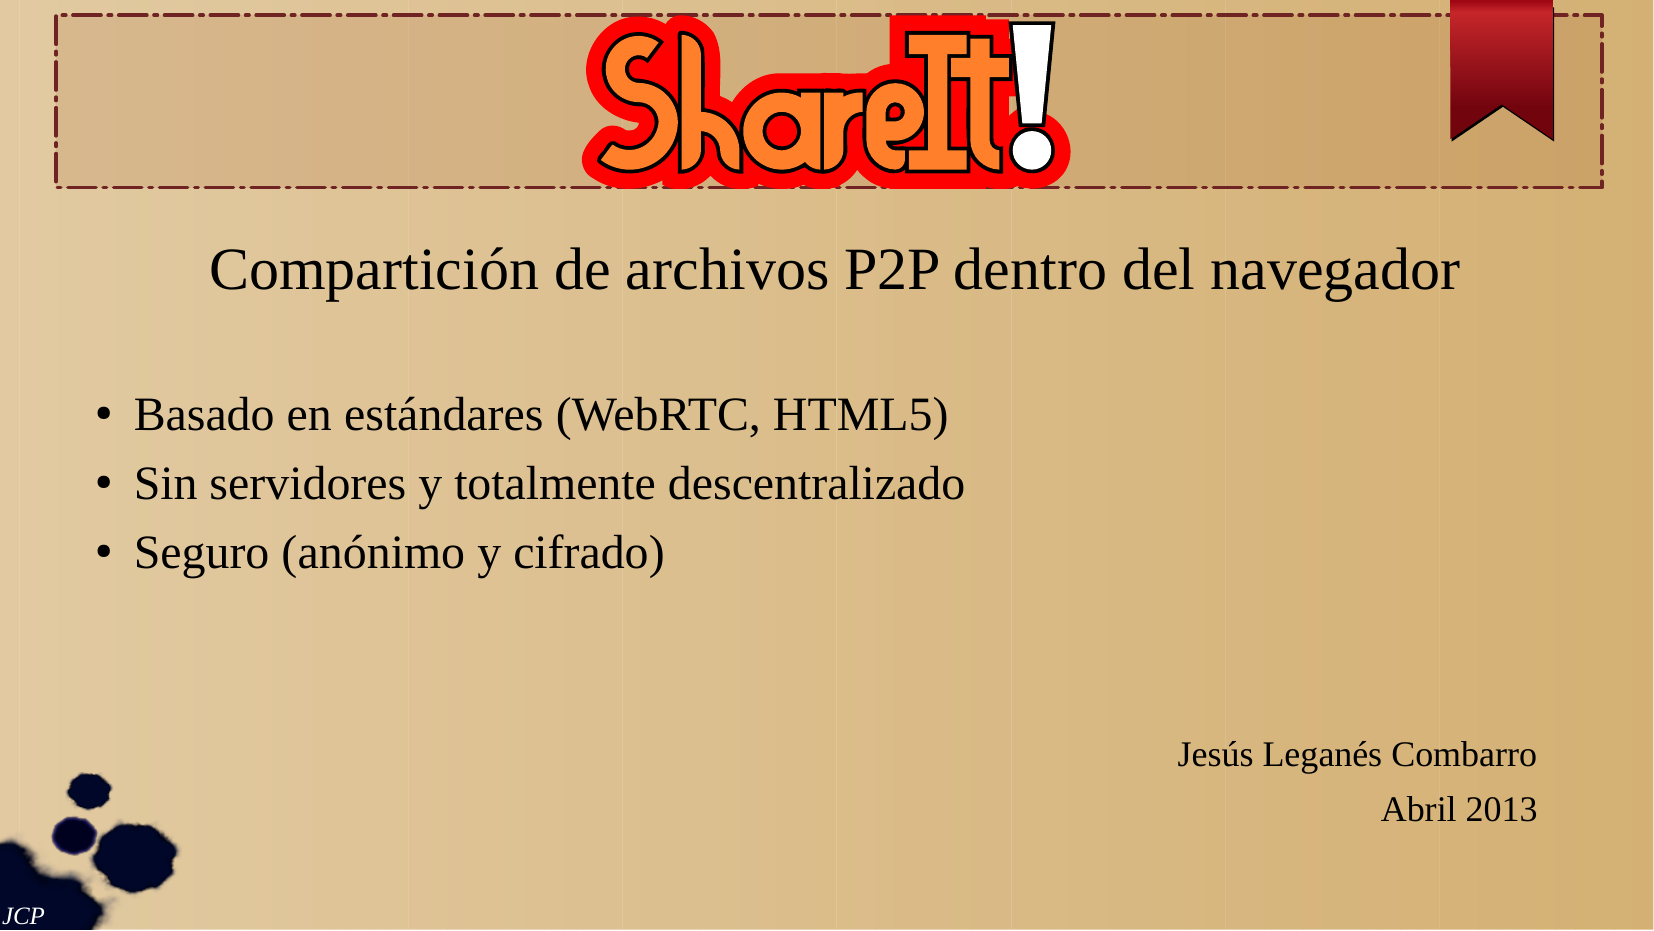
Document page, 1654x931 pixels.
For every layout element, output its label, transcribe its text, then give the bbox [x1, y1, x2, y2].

list Compartición de archivos P2P dentro del navegador Basado en estándares (WebRTC, HTML5) Sin servidores y totalmente descentralizado Seguro (anónimo y cifrado) Jesús Leganés Combarro Abril 2013 [82, 236, 1538, 834]
title JCP [0, 902, 48, 931]
picture [581, 15, 1071, 189]
